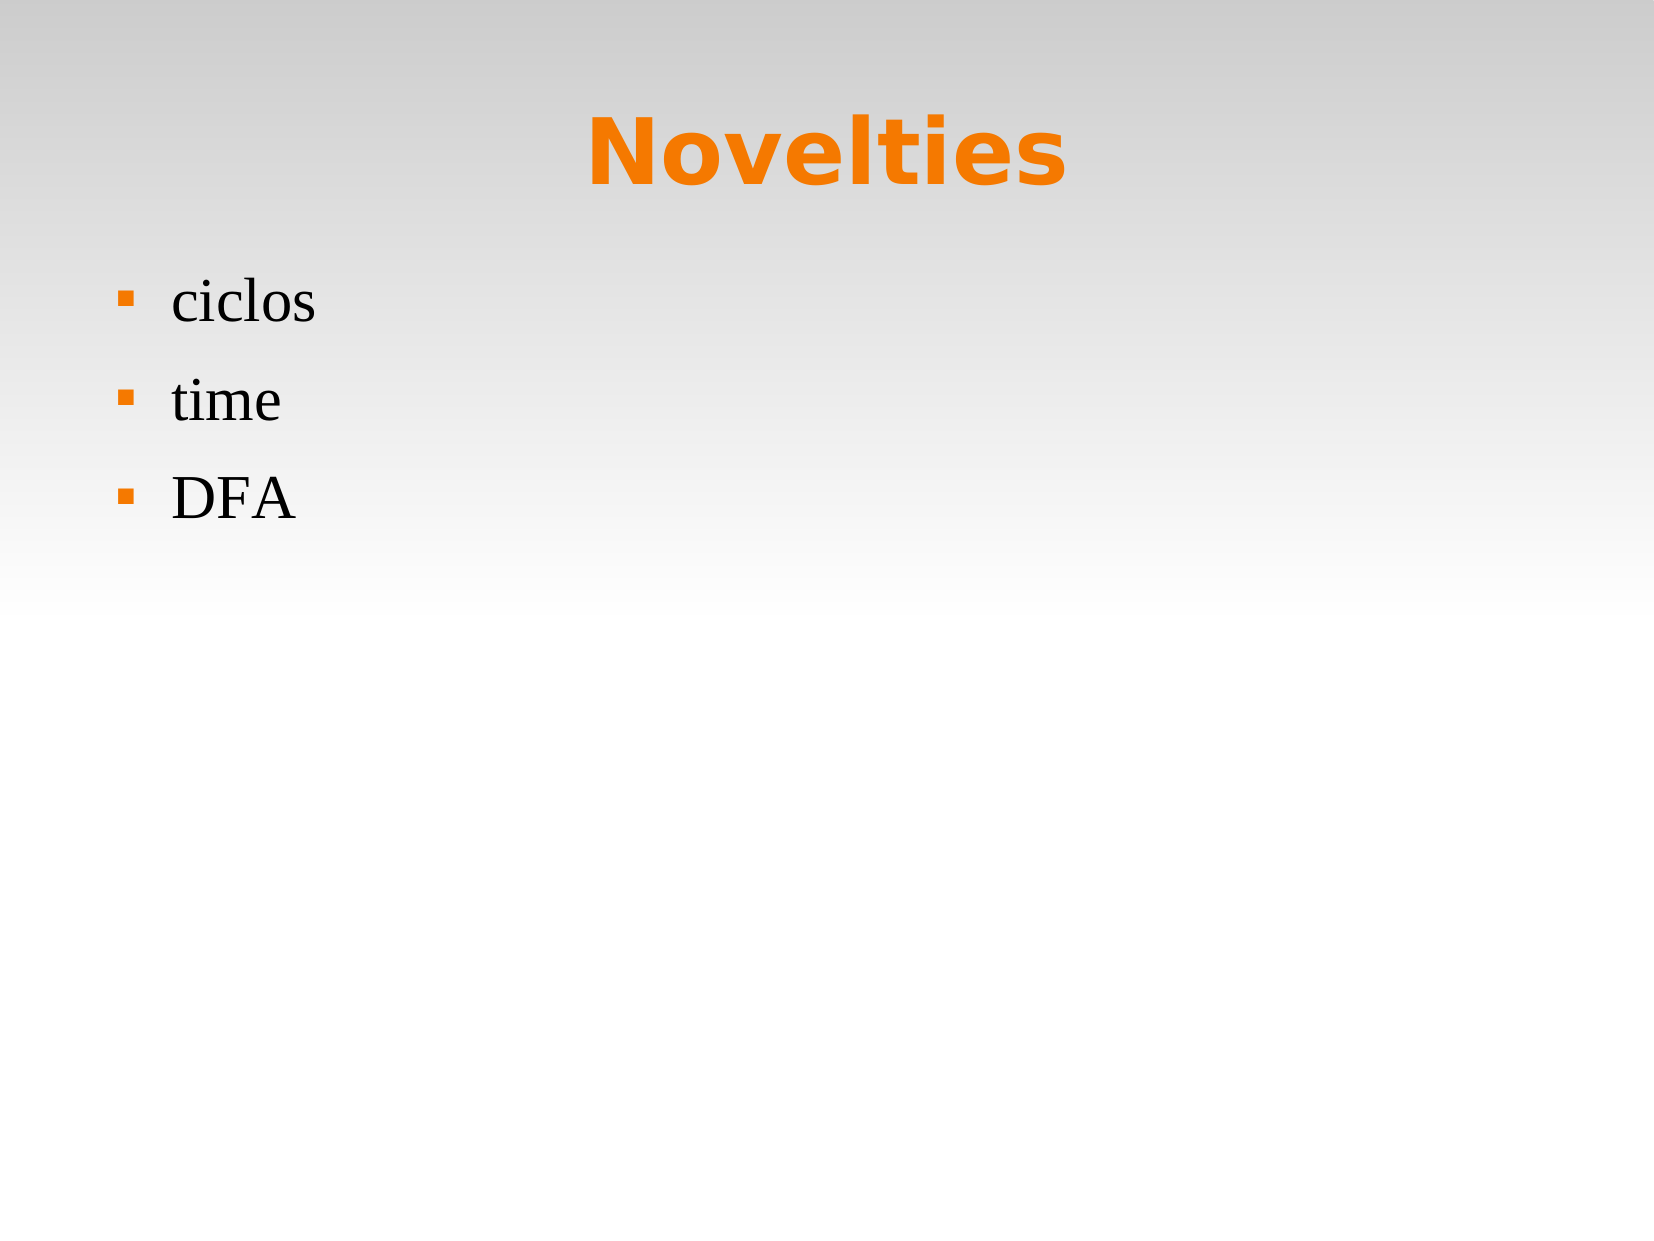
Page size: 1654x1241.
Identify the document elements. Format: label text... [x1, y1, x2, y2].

title Novelties [82, 49, 1571, 231]
list ciclos time DFA [82, 231, 1571, 1035]
